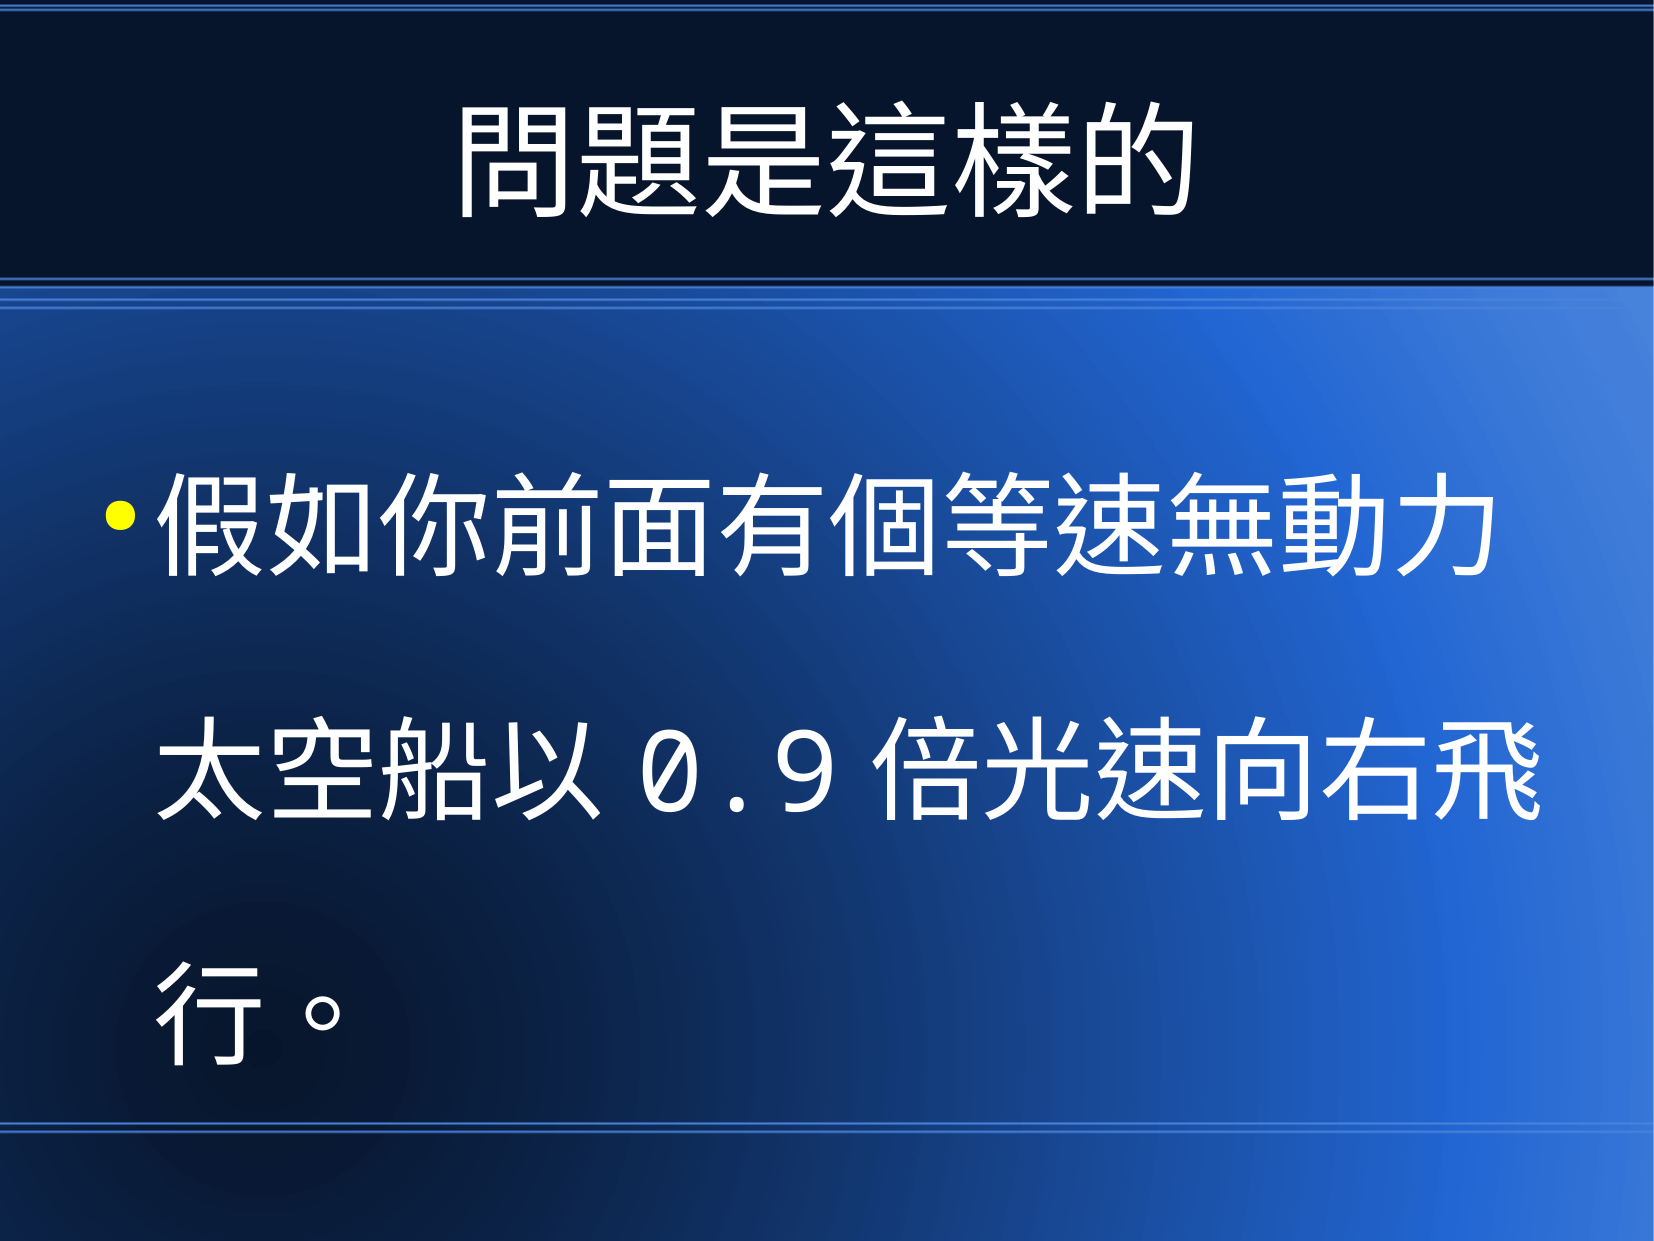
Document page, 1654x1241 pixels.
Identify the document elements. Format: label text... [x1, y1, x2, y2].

title 問題是這樣的 [82, 49, 1571, 257]
list 假如你前面有個等速無動力太空船以0.9倍光速向右飛行。 [82, 355, 1571, 1241]
picture [0, 0, 1654, 1241]
